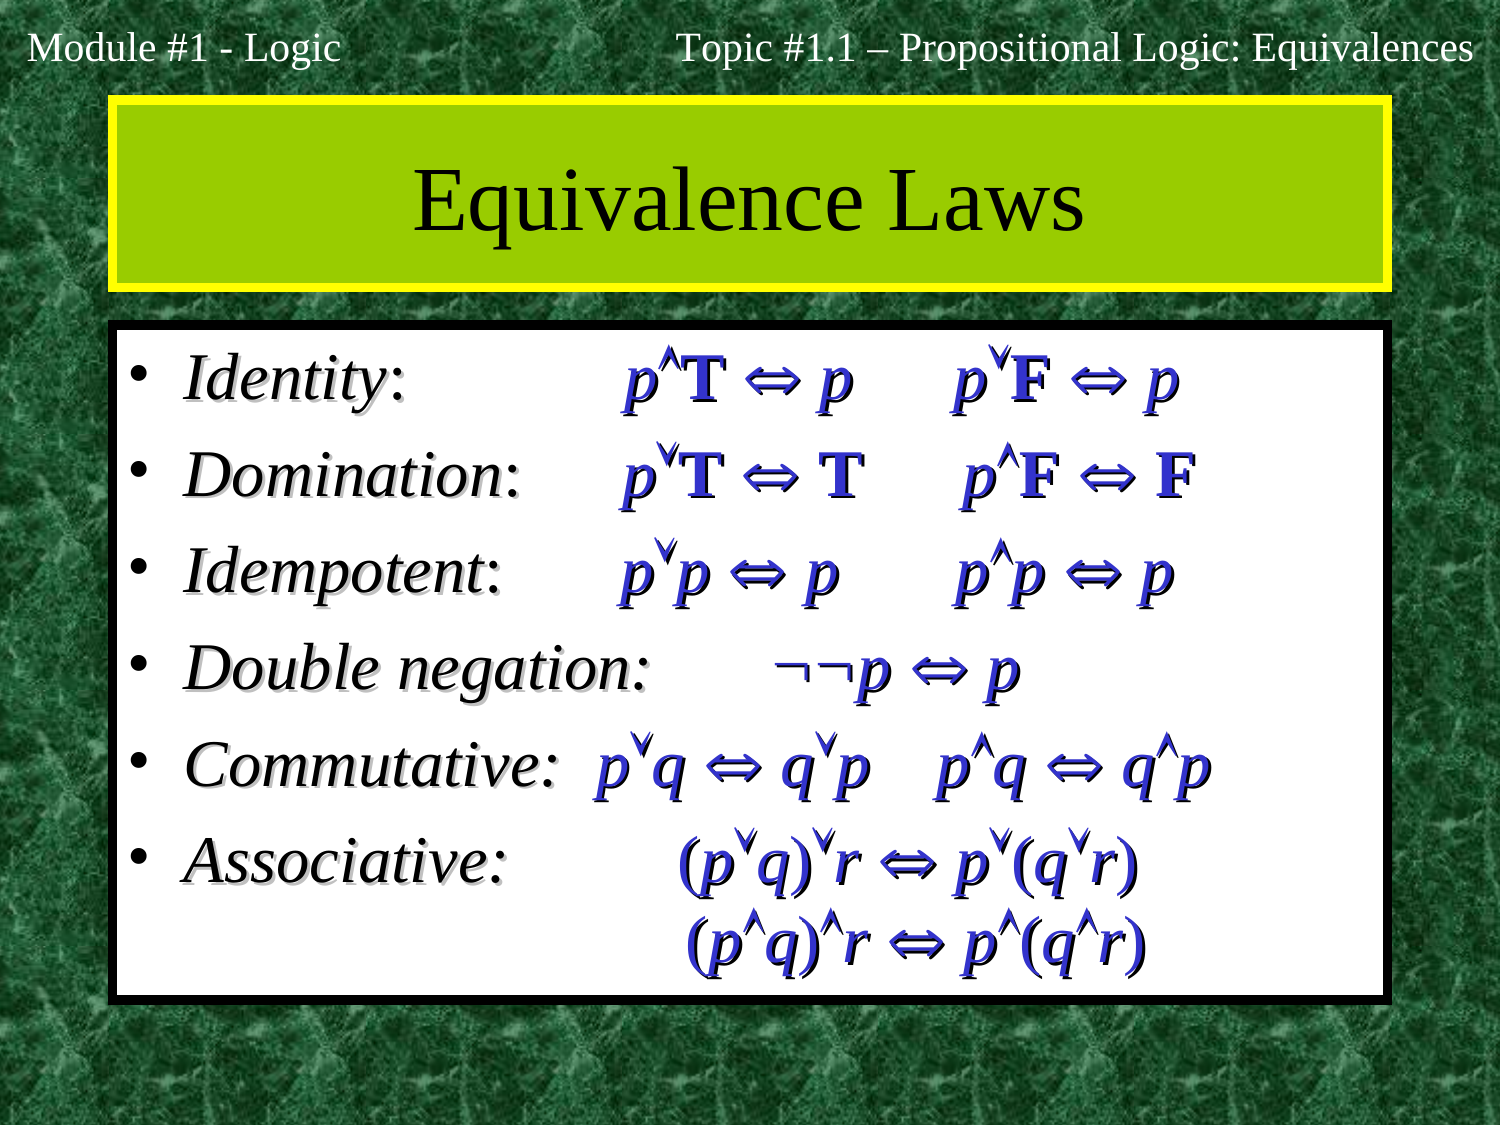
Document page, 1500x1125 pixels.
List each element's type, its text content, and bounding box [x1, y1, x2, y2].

list Identity: pT  p pF  p Domination: pT  T pF  F Idempotent: pp  p pp  p Double negation: p  p Commutative: pq  qp pq  qp Associative: (pq)r  p(qr) (pq)r  p(qr) [112, 324, 1388, 1000]
title Equivalence Laws [112, 99, 1388, 288]
text_box Topic #1.1 – Propositional Logic: Equivalences [660, 12, 1490, 79]
picture [0, 0, 1500, 1125]
